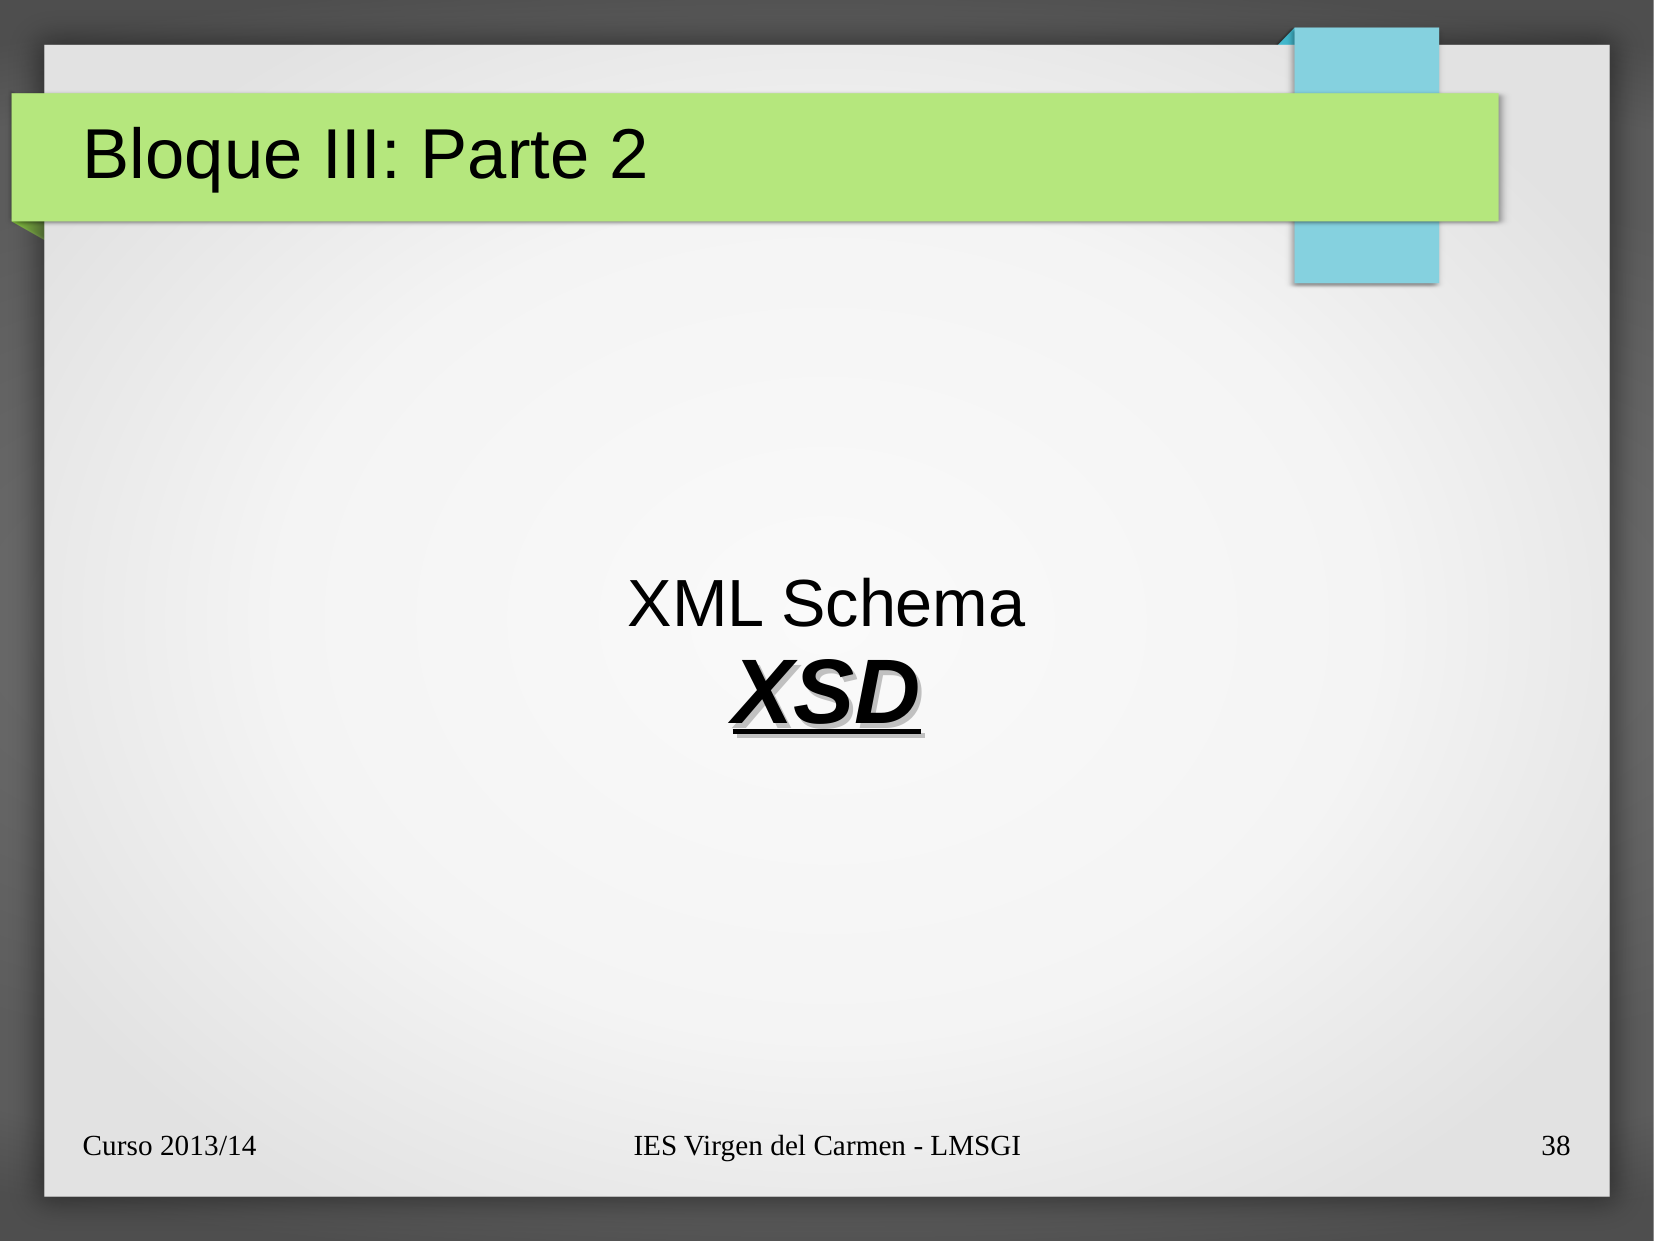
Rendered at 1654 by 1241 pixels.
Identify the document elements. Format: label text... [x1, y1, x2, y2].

picture [0, 0, 1654, 1241]
subtitle XML Schema XSD [82, 295, 1571, 1015]
title Bloque III: Parte 2 [82, 94, 1264, 213]
